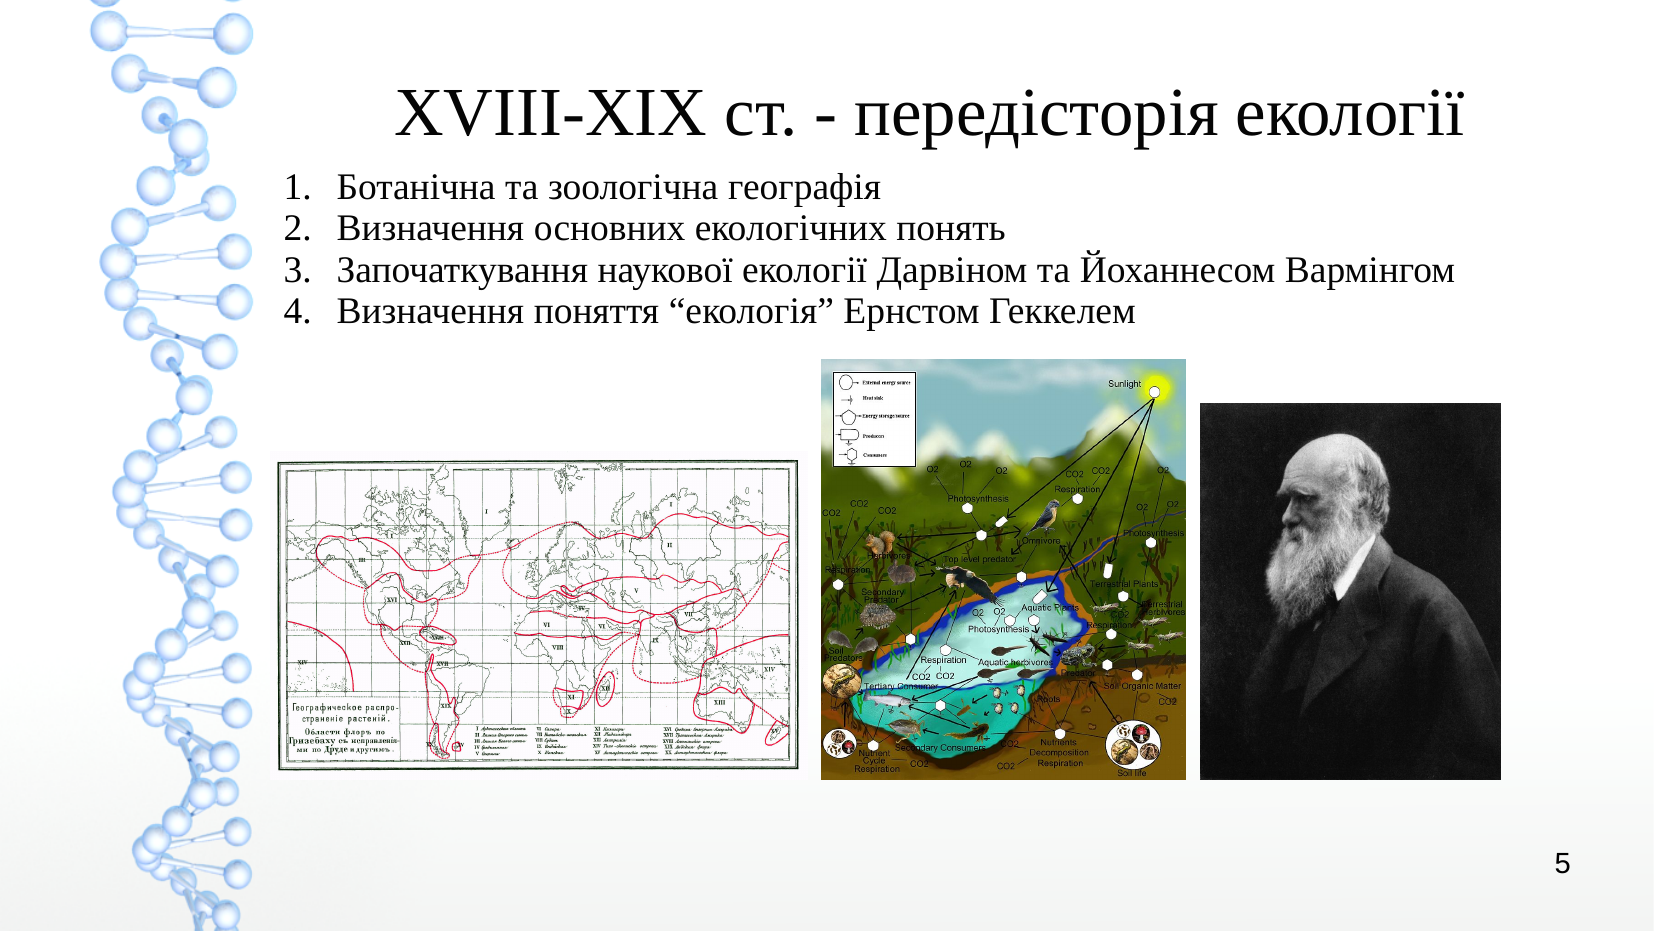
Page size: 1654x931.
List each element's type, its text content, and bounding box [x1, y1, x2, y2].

picture [0, 0, 1654, 931]
list Ботанічна та зоологічна географія Визначення основних екологічних понять Започаткування наукової екології Дарвіном та Йоханнесом Вармінгом Визначення поняття “екологія” Ернстом Геккелем [265, 165, 1595, 451]
title XVIII-XIX ст. - передісторія екології [265, 35, 1595, 165]
